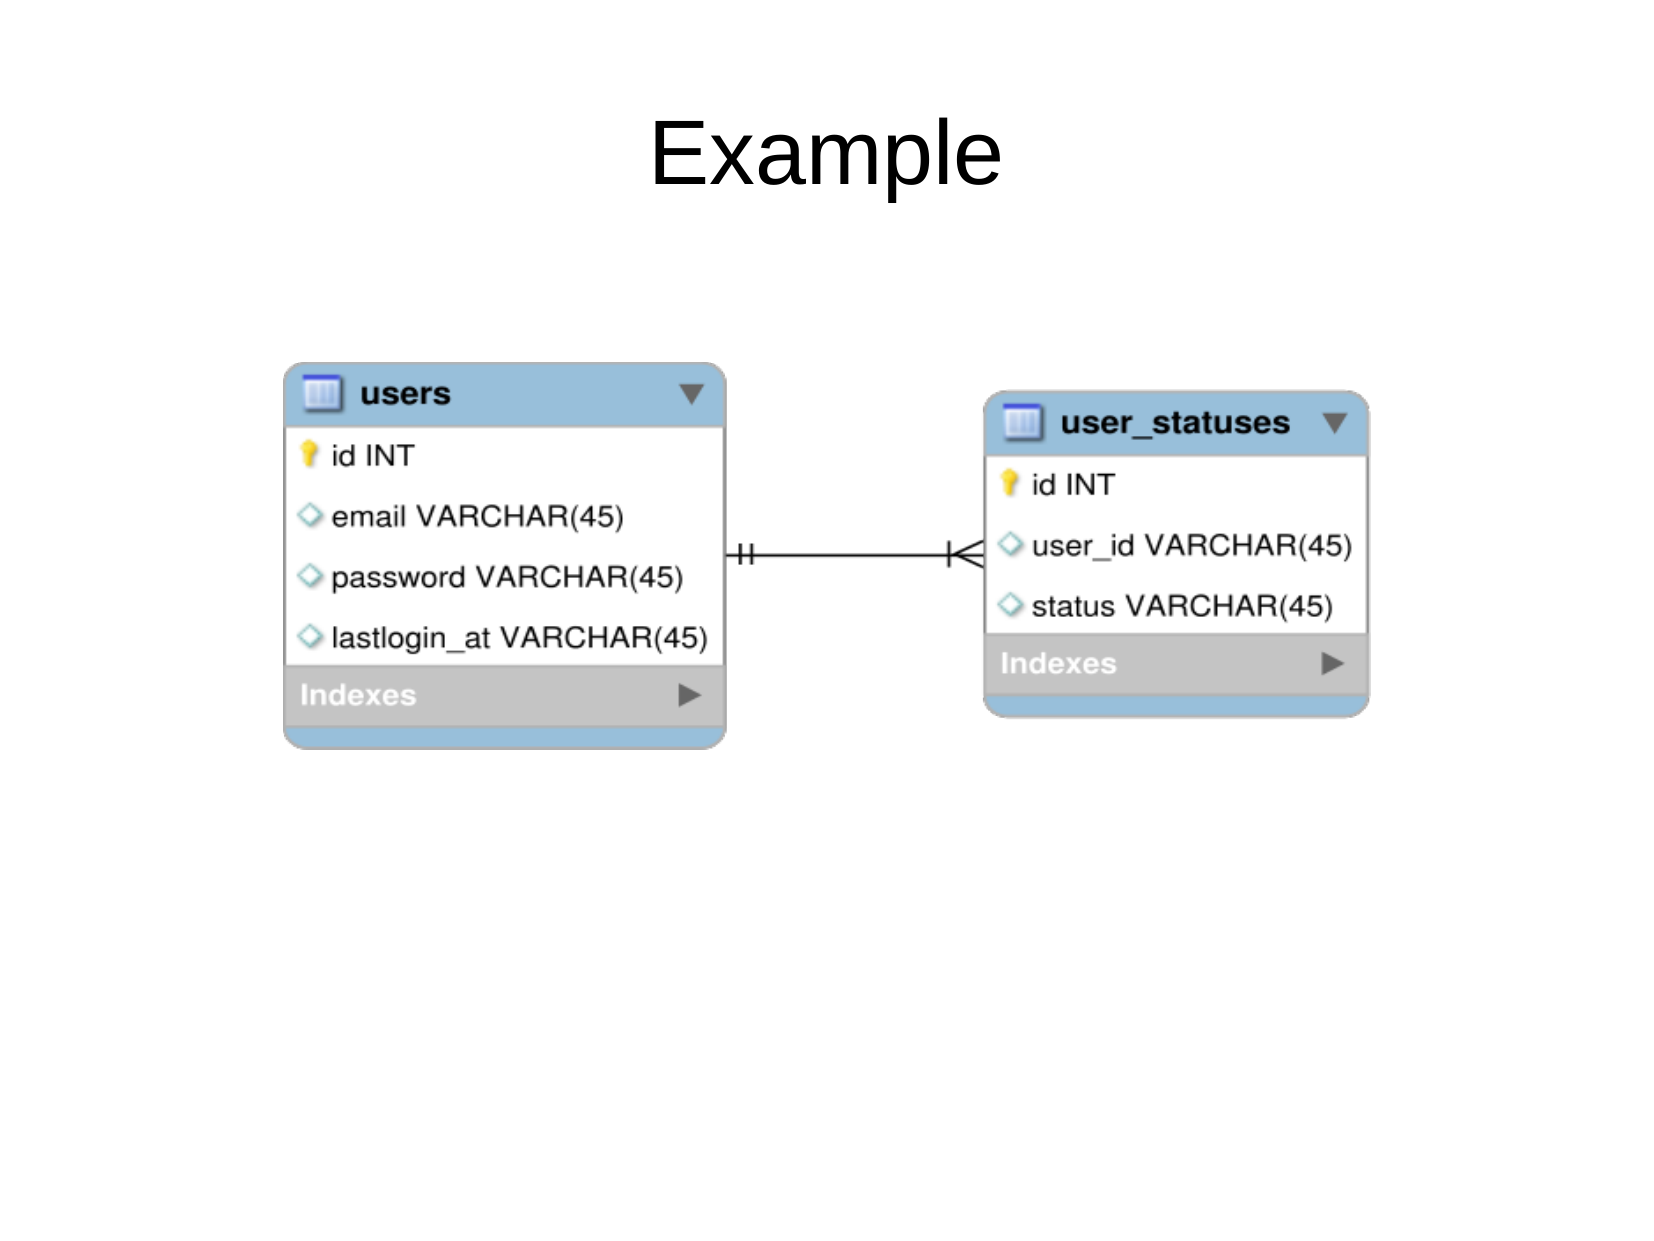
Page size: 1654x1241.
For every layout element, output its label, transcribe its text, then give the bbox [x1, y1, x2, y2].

picture [283, 362, 1371, 751]
title Example [82, 49, 1571, 257]
